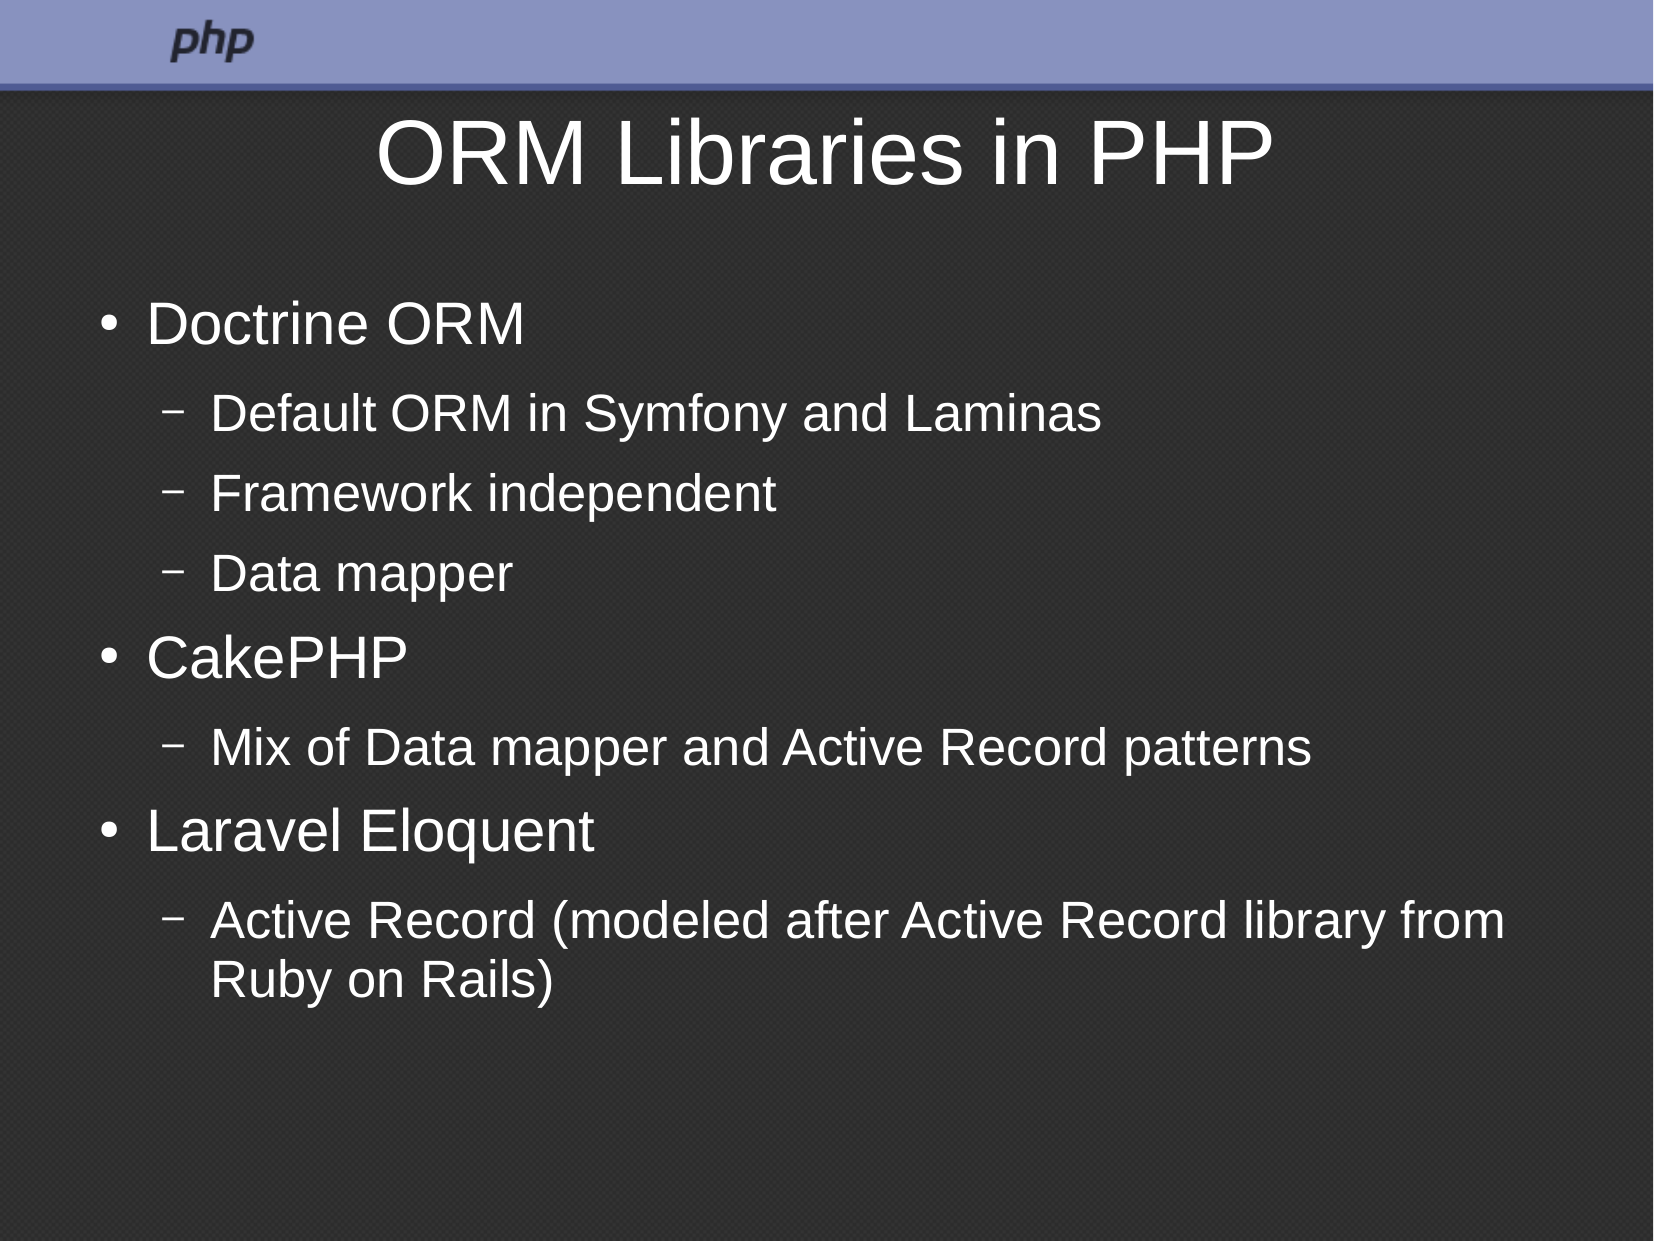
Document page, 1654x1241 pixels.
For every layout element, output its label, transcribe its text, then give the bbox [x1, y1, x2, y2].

title ORM Libraries in PHP [82, 49, 1571, 257]
picture [0, 0, 1654, 1241]
list Doctrine ORM Default ORM in Symfony and Laminas Framework independent Data mapper CakePHP Mix of Data mapper and Active Record patterns Laravel Eloquent Active Record (modeled after Active Record library from Ruby on Rails) [82, 290, 1571, 1010]
